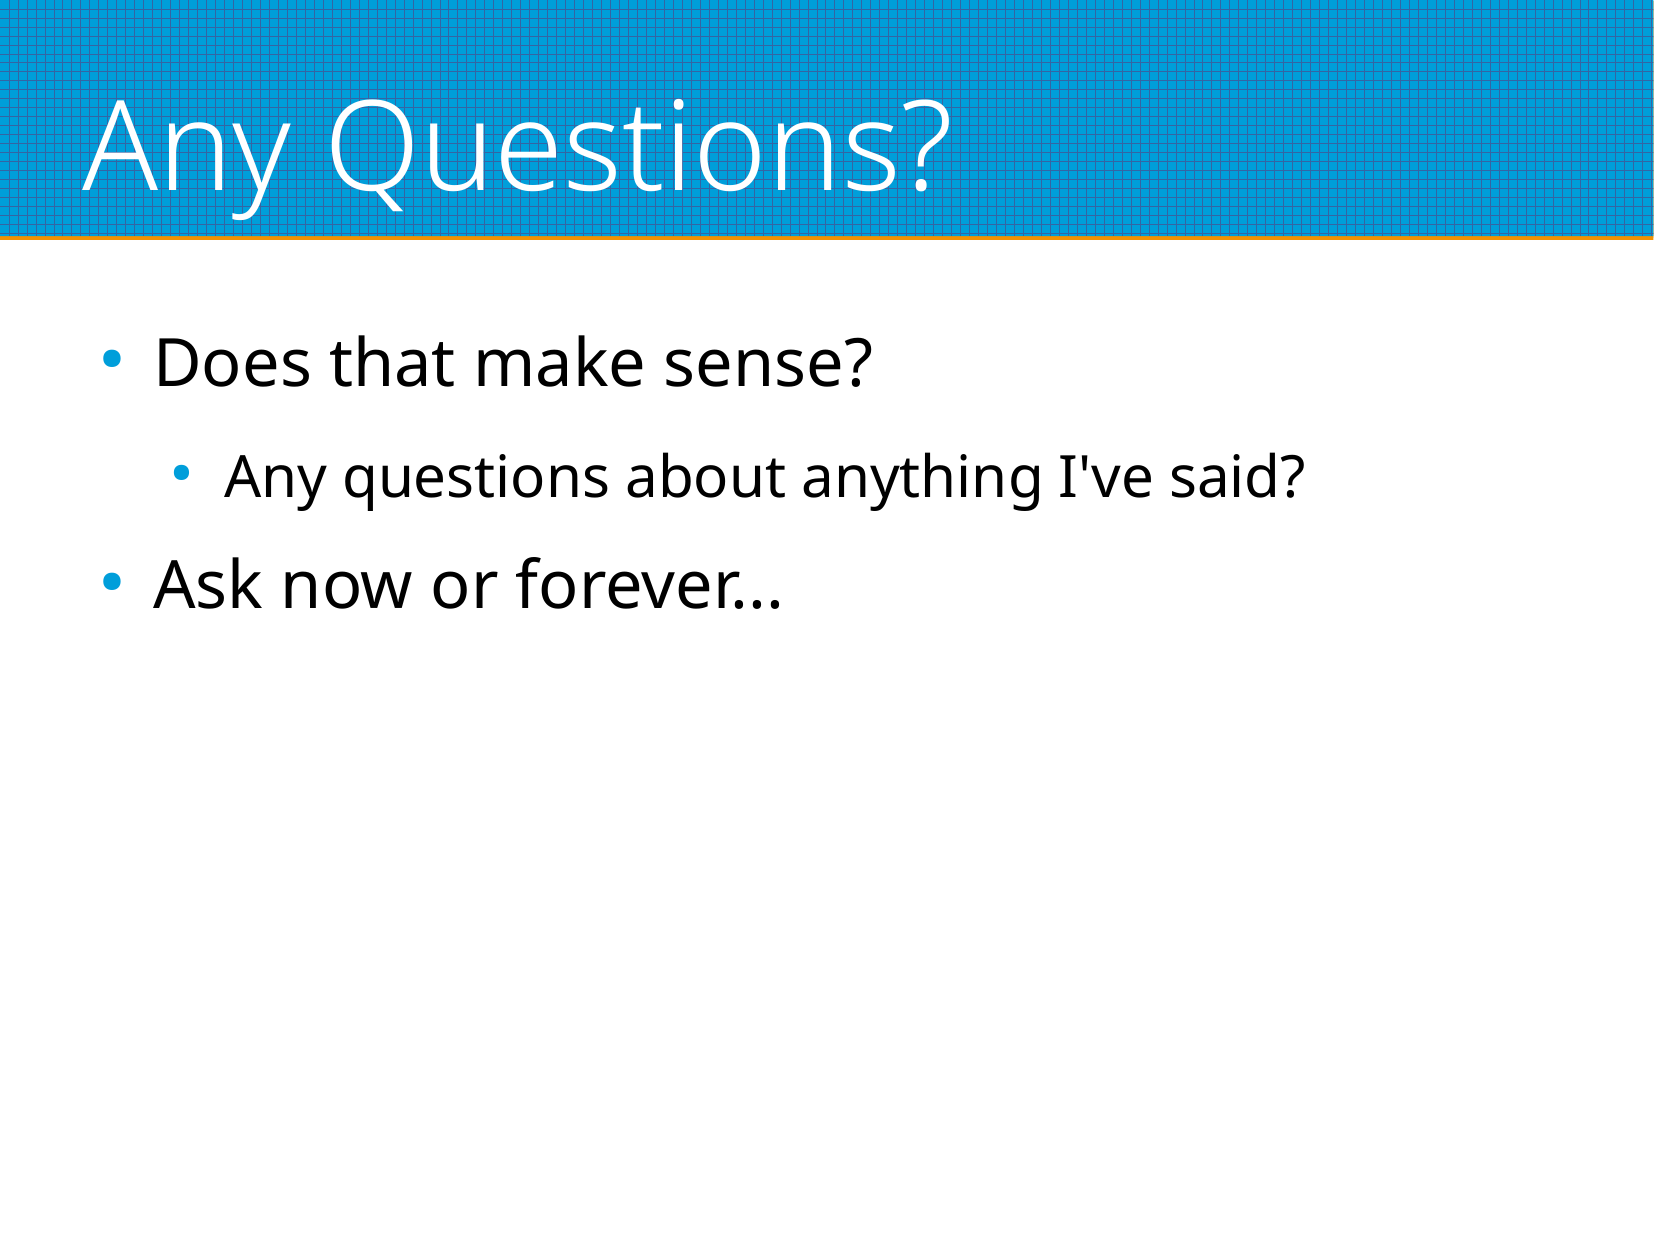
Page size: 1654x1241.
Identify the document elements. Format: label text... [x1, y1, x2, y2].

list Does that make sense? Any questions about anything I've said? Ask now or forever... [82, 314, 1563, 1081]
title Any Questions? [82, 19, 1571, 227]
